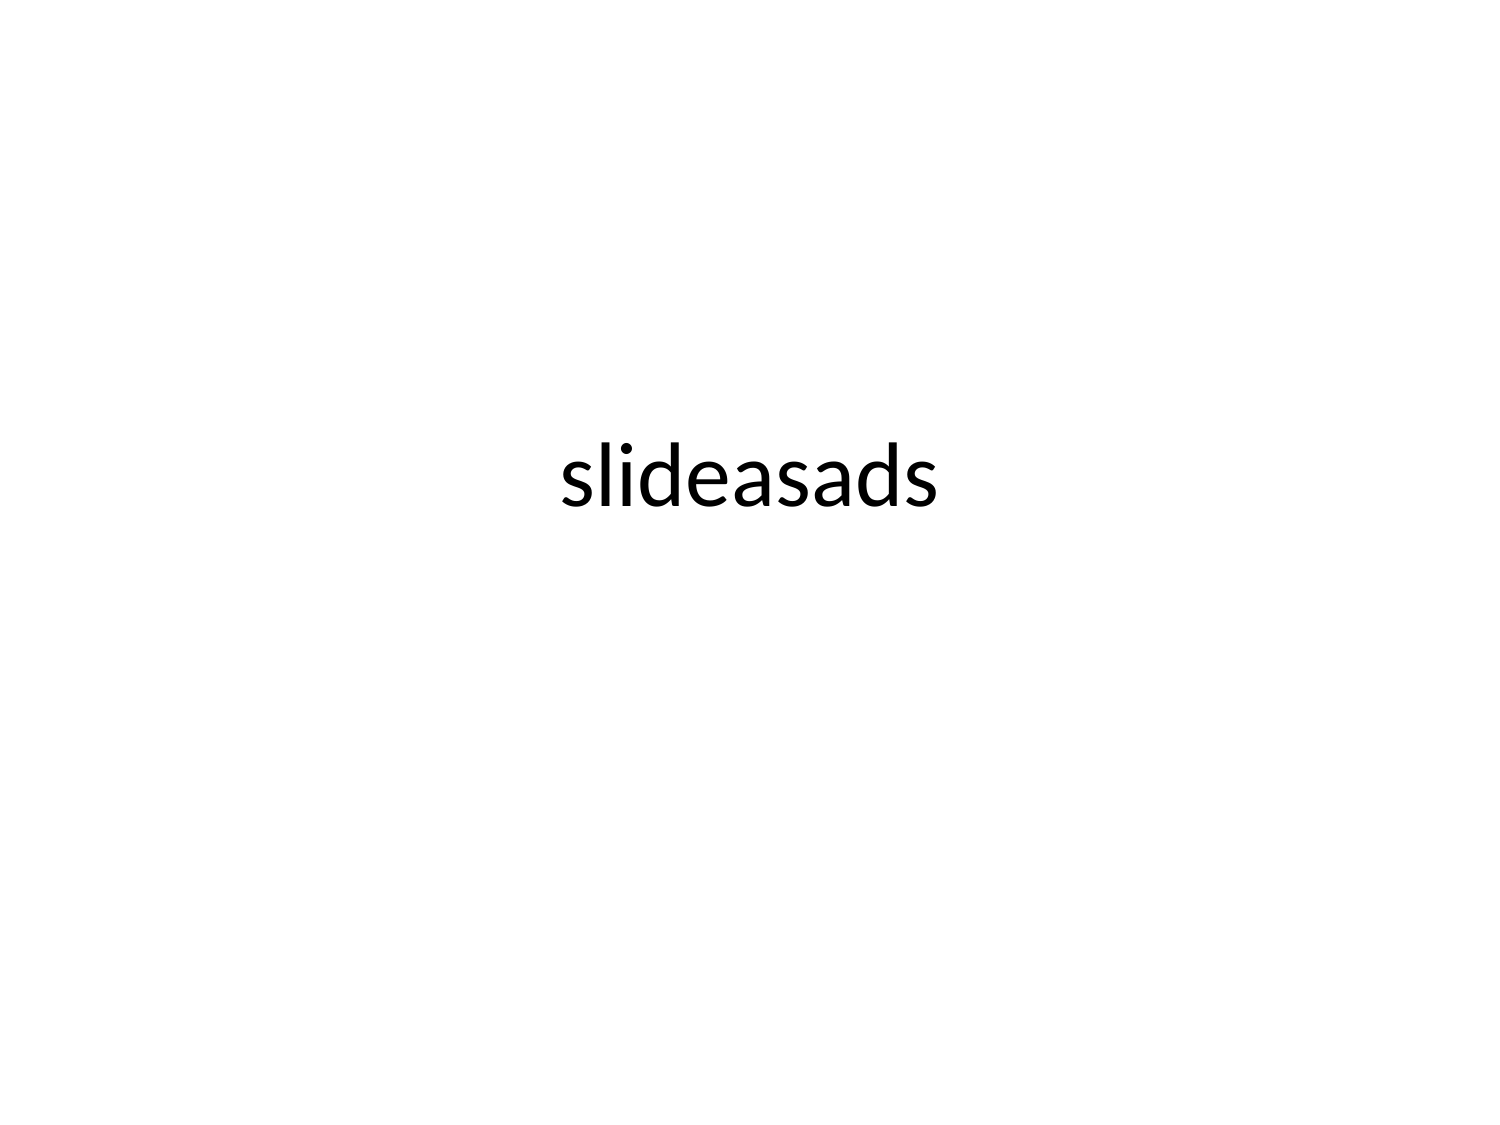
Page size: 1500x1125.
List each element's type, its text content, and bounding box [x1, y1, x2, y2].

title slideasads [112, 349, 1388, 591]
